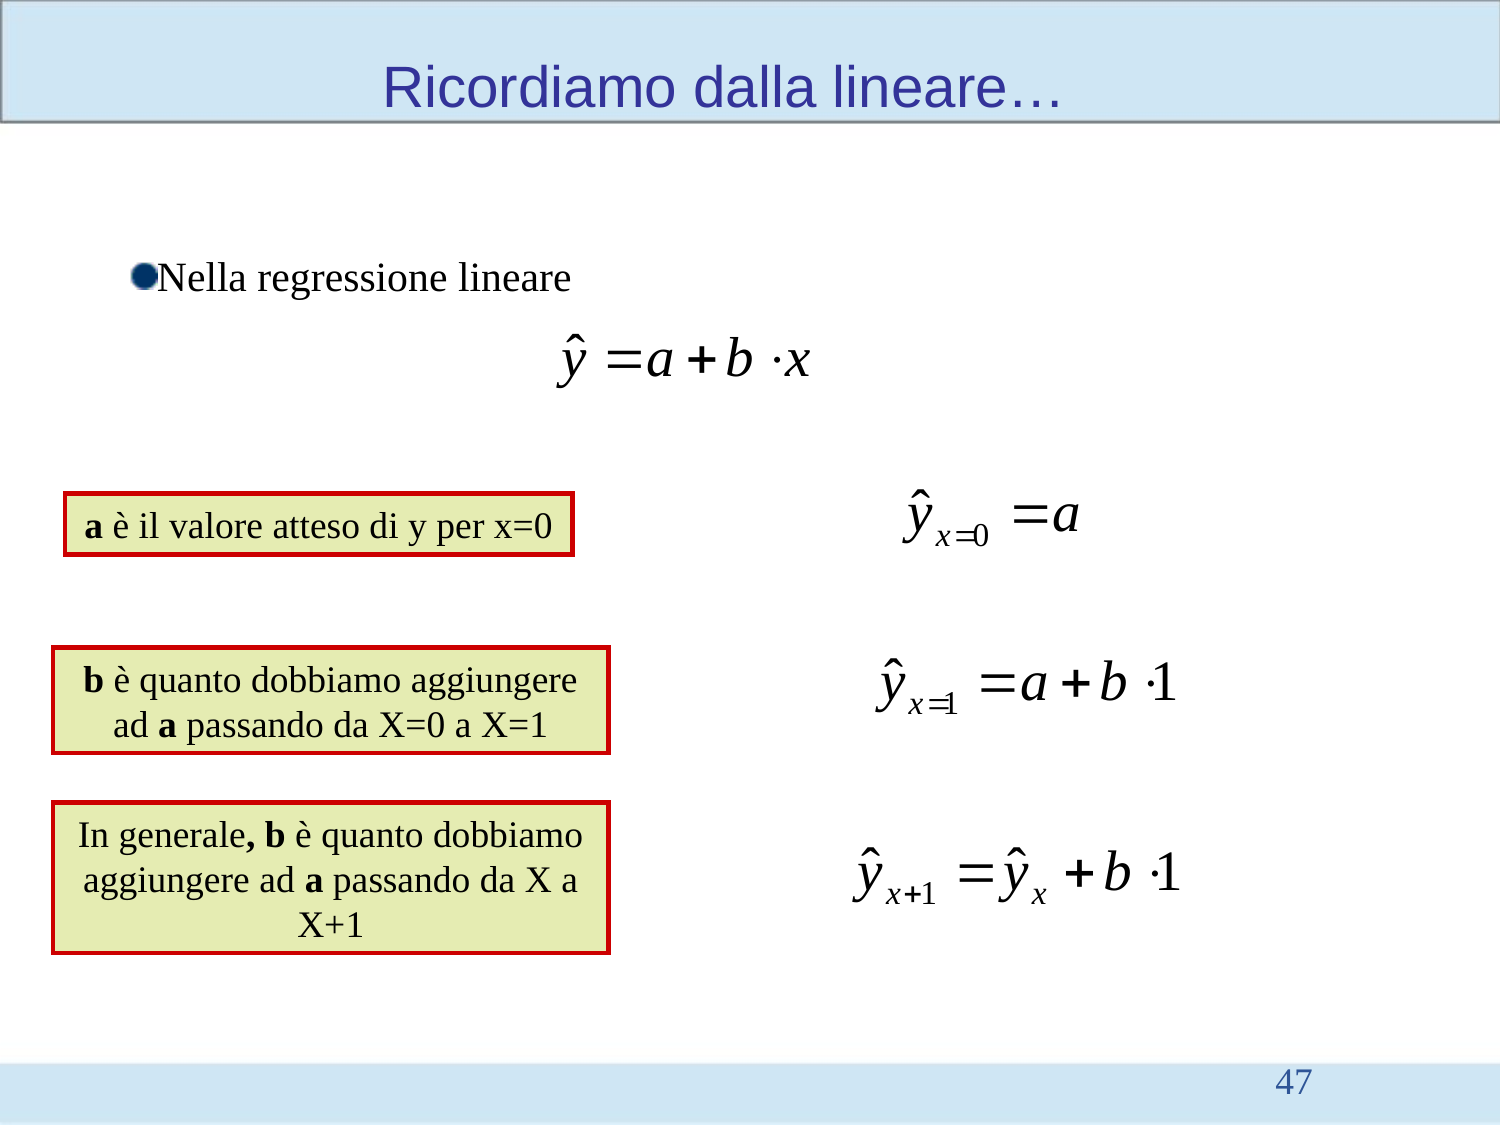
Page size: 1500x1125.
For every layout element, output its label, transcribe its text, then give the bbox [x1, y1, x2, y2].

chart [844, 834, 1189, 921]
chart [868, 645, 1189, 732]
text_box In generale, b è quanto dobbiamo aggiungere ad a passando da X a X+1 [53, 802, 609, 953]
picture [0, 0, 1500, 1125]
chart [894, 474, 1095, 562]
text_box a è il valore atteso di y per x=0 [64, 493, 573, 555]
text_box Nella regressione lineare [112, 231, 1400, 308]
text_box b è quanto dobbiamo aggiungere ad a passando da X=0 a X=1 [53, 647, 609, 754]
text_box Ricordiamo dalla lineare… [49, 7, 1400, 161]
chart [549, 326, 827, 404]
